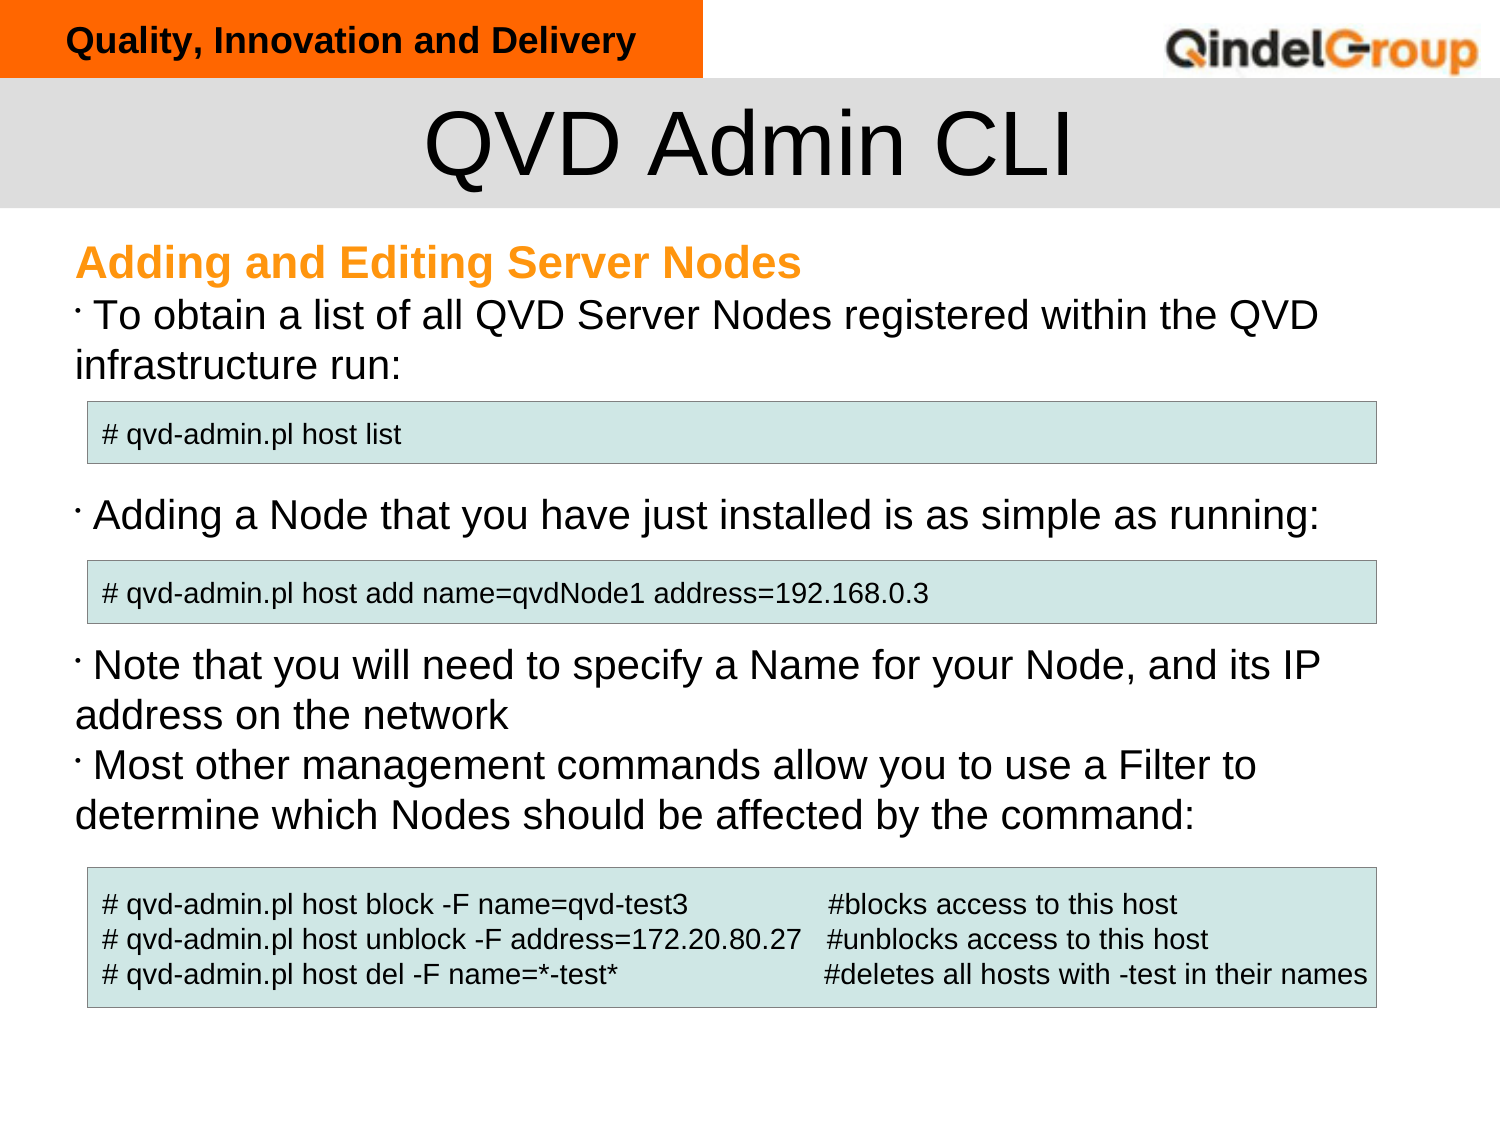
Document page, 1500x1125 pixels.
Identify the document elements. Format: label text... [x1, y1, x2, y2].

text_box # qvd-admin.pl host list [87, 401, 1377, 464]
text_box Adding and Editing Server Nodes To obtain a list of all QVD Server Nodes registered within the QVD infrastructure run: Adding a Node that you have just installed is as simple as running: Note that you will need to specify a Name for your Node, and its IP address on the network Most other management commands allow you to use a Filter to determine which Nodes should be affected by the command: [60, 224, 1426, 946]
text_box # qvd-admin.pl host add name=qvdNode1 address=192.168.0.3 [87, 560, 1377, 624]
title QVD Admin CLI [75, 45, 1426, 224]
picture [1163, 23, 1481, 78]
text_box # qvd-admin.pl host block -F name=qvd-test3 #blocks access to this host # qvd-admin.pl host unblock -F address=172.20.80.27 #unblocks access to this host # qvd-admin.pl host del -F name=*-test* #deletes all hosts with -test in their names [87, 867, 1377, 1008]
